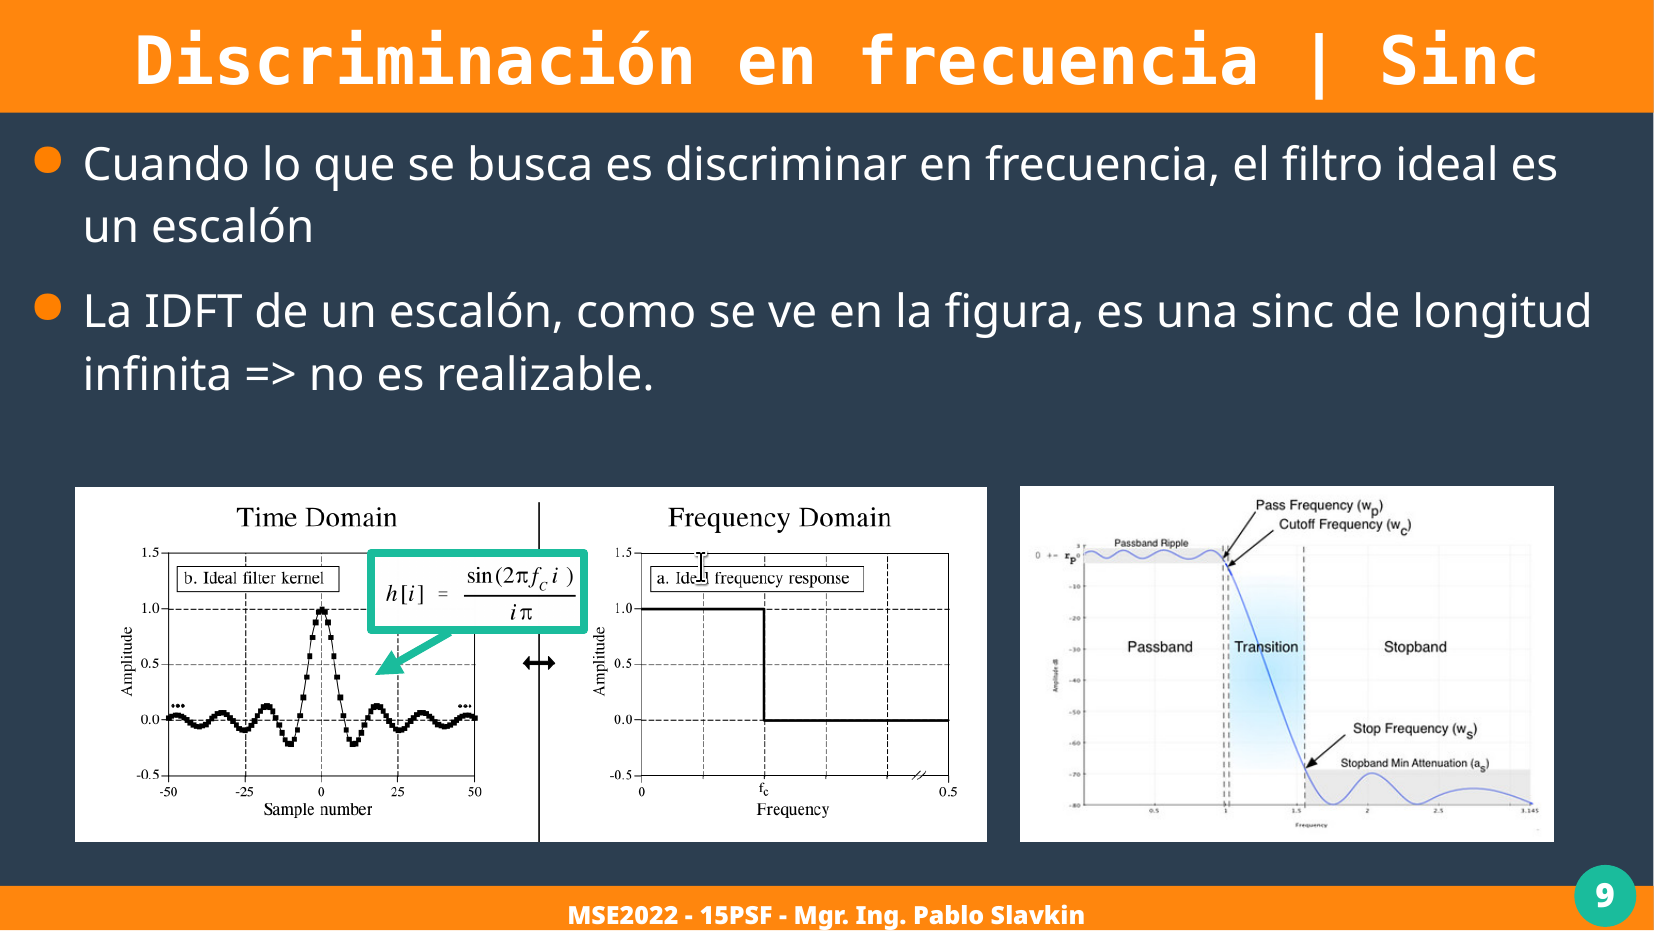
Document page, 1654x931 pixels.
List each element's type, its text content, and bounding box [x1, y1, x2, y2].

title Discriminación en frecuencia | Sinc [134, 22, 1601, 119]
list Cuando lo que se busca es discriminar en frecuencia, el filtro ideal es un escalón La IDFT de un escalón, como se ve en la figura, es una sinc de longitud infinita => no es realizable. [11, 131, 1613, 488]
picture [1020, 486, 1554, 842]
picture [75, 487, 987, 842]
